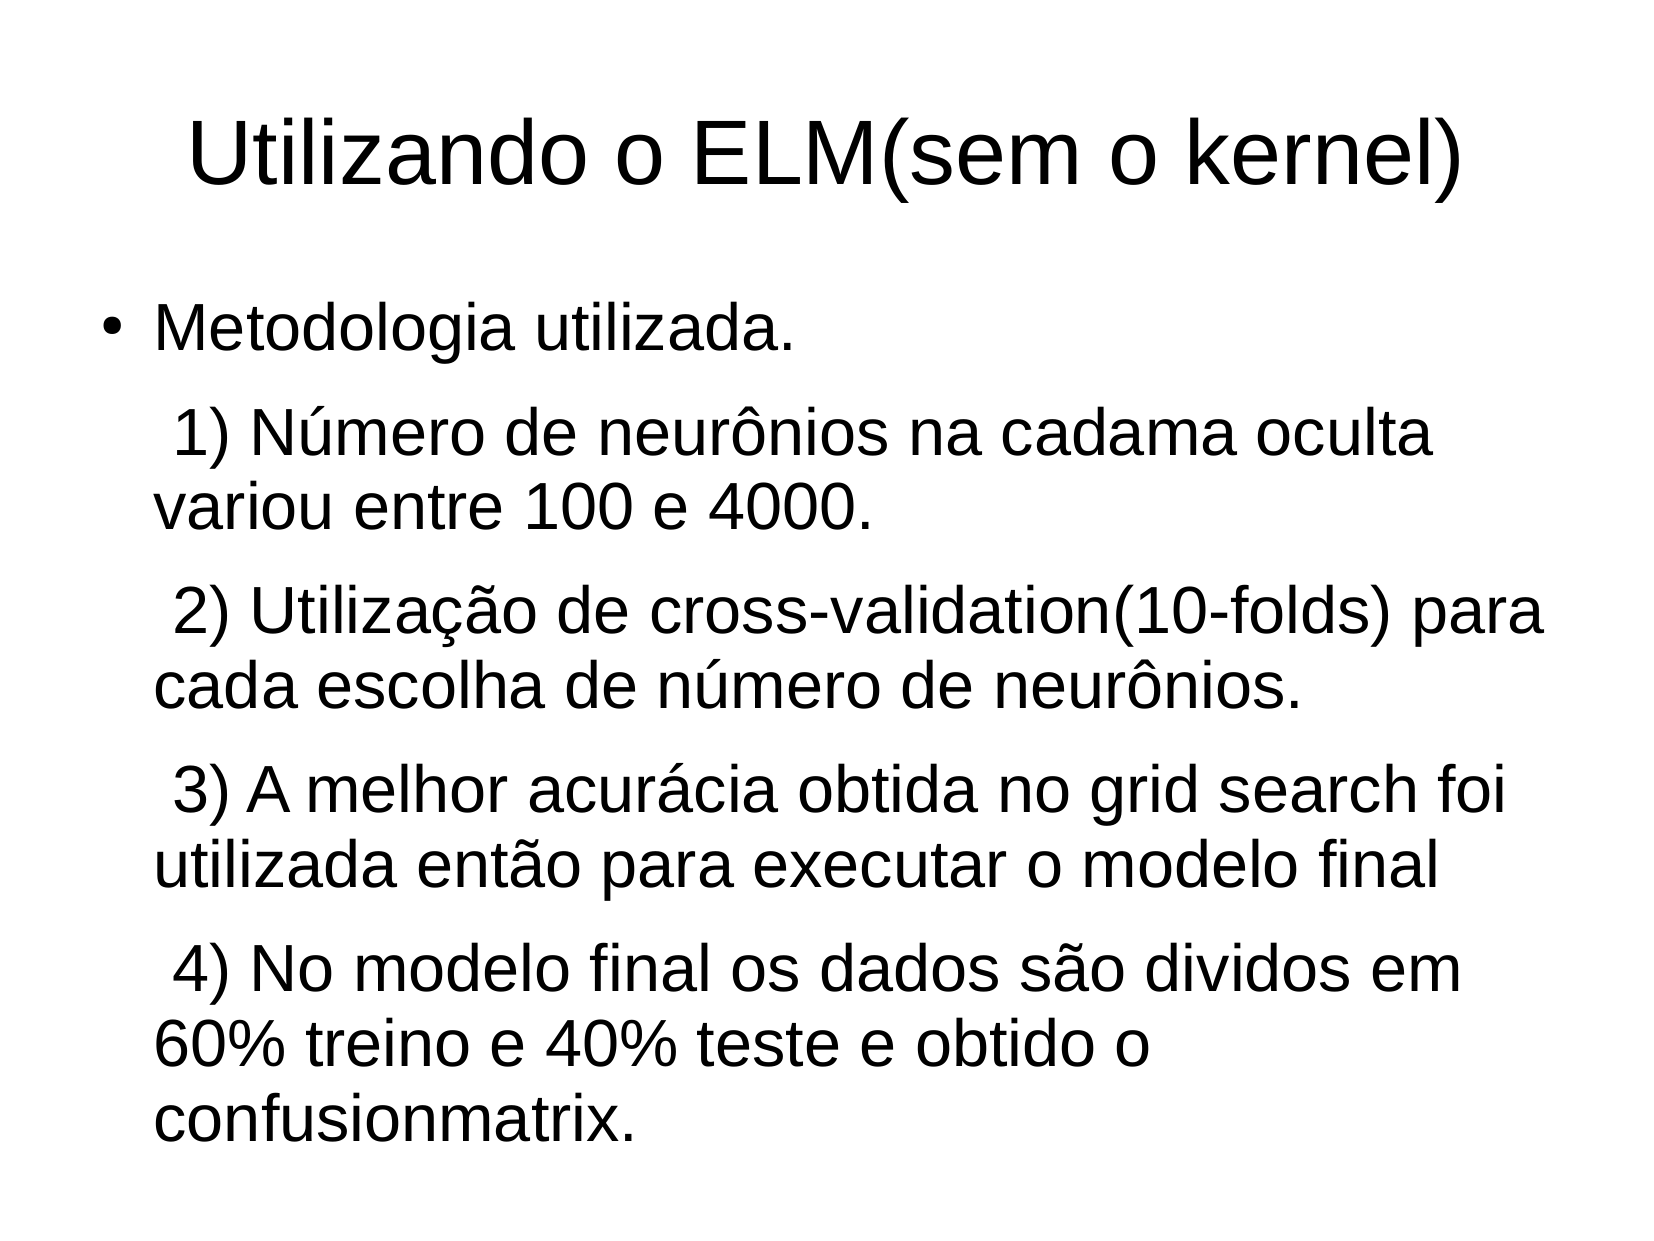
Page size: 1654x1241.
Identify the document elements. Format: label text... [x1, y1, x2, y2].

title Utilizando o ELM(sem o kernel) [82, 49, 1571, 257]
list Metodologia utilizada. 1) Número de neurônios na cadama oculta variou entre 100 e 4000. 2) Utilização de cross-validation(10-folds) para cada escolha de número de neurônios. 3) A melhor acurácia obtida no grid search foi utilizada então para executar o modelo final 4) No modelo final os dados são dividos em 60% treino e 40% teste e obtido o confusionmatrix. [82, 290, 1571, 1151]
